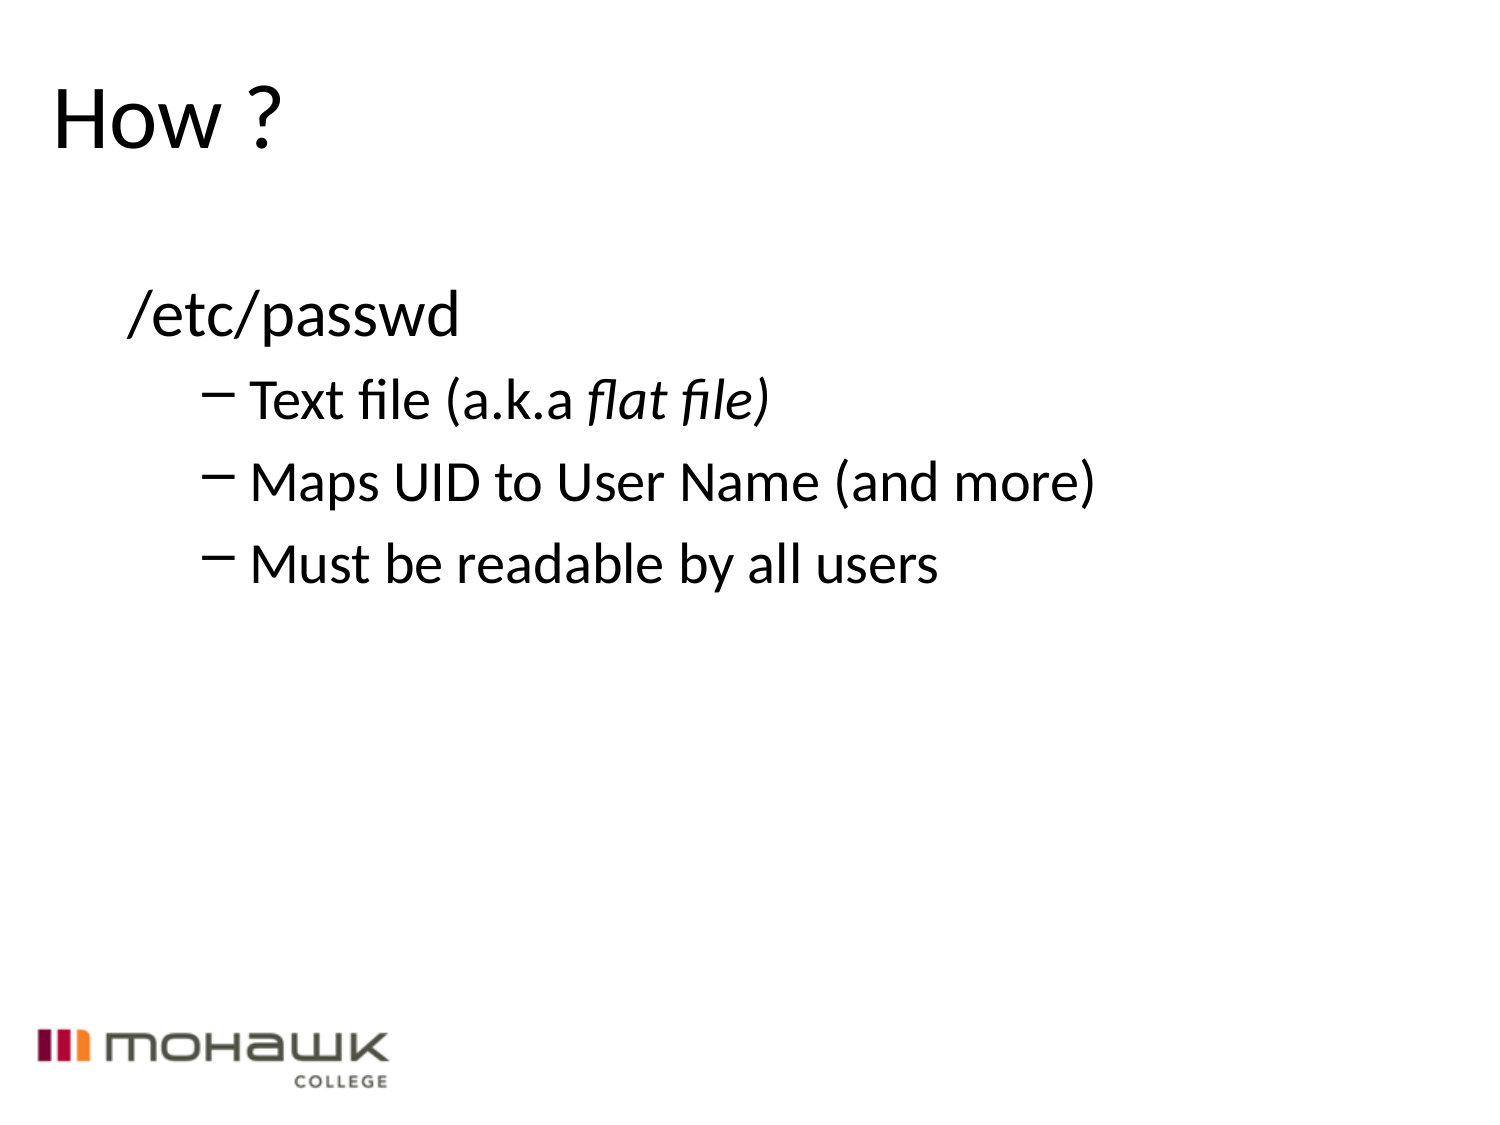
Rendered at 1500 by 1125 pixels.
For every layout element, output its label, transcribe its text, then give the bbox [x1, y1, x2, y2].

picture [5, 1000, 422, 1118]
list /etc/passwd Text file (a.k.a flat file) Maps UID to User Name (and more) Must be readable by all users [112, 262, 1463, 725]
title How ? [37, 50, 1388, 238]
